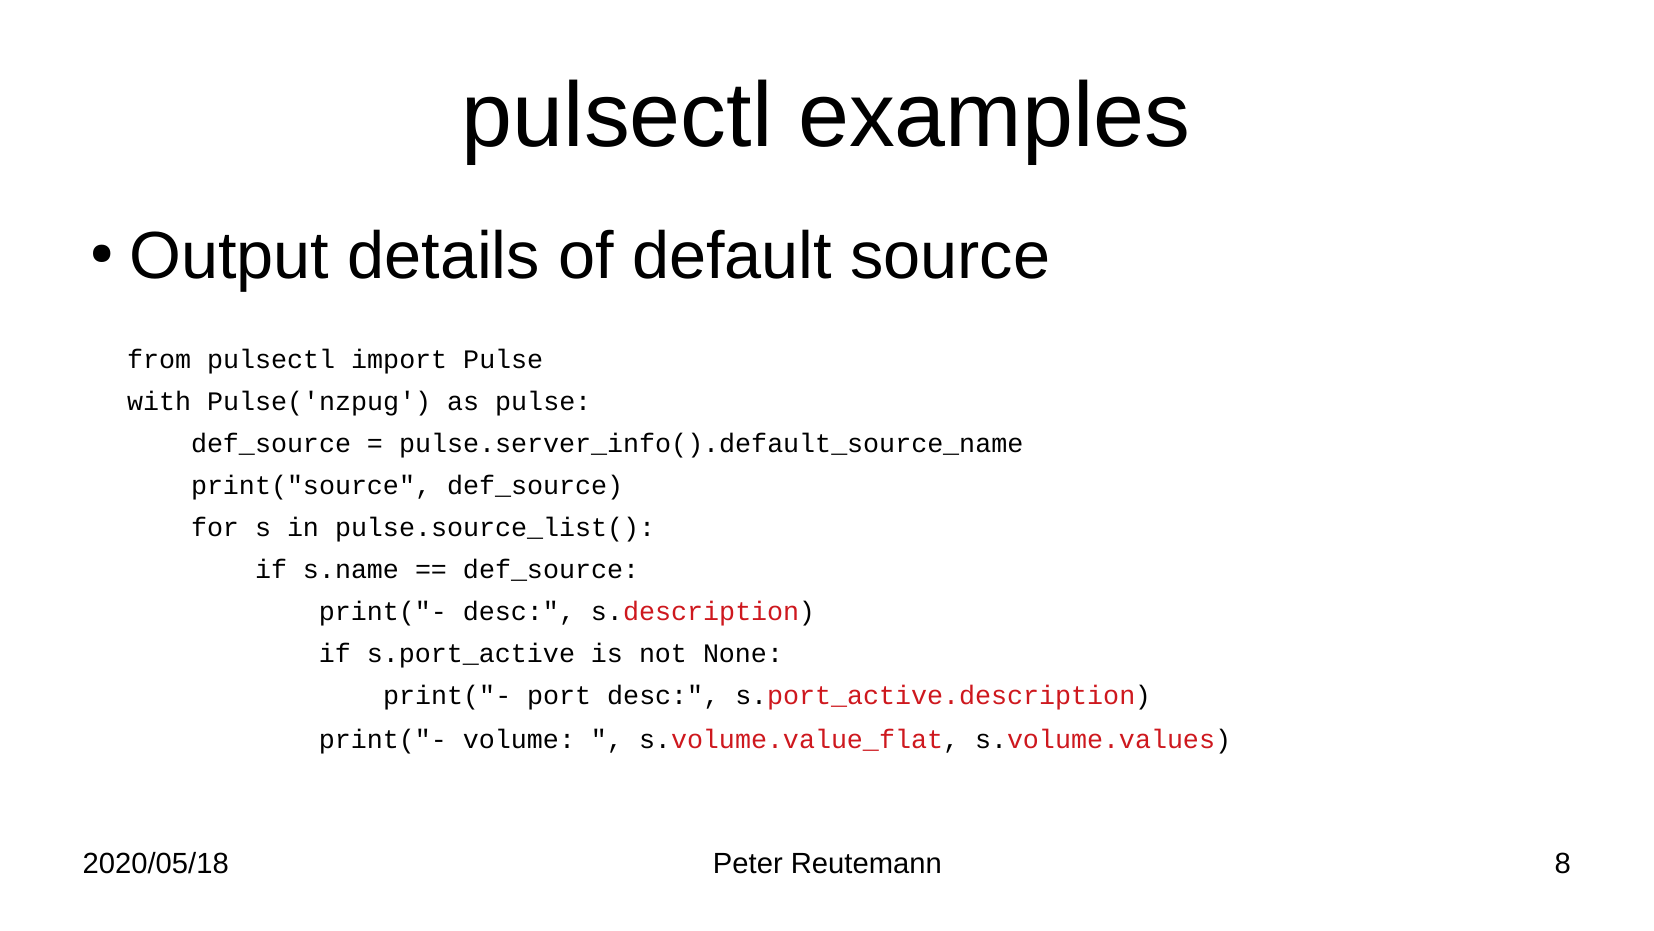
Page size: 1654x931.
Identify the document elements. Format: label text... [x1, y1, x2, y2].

list Output details of default source from pulsectl import Pulse with Pulse('nzpug') as pulse: def_source = pulse.server_info().default_source_name print("source", def_source) for s in pulse.source_list(): if s.name == def_source: print("- desc:", s.description) if s.port_active is not None: print("- port desc:", s.port_active.description) print("- volume: ", s.volume.value_flat, s.volume.values) [82, 217, 1571, 758]
title pulsectl examples [82, 37, 1571, 193]
